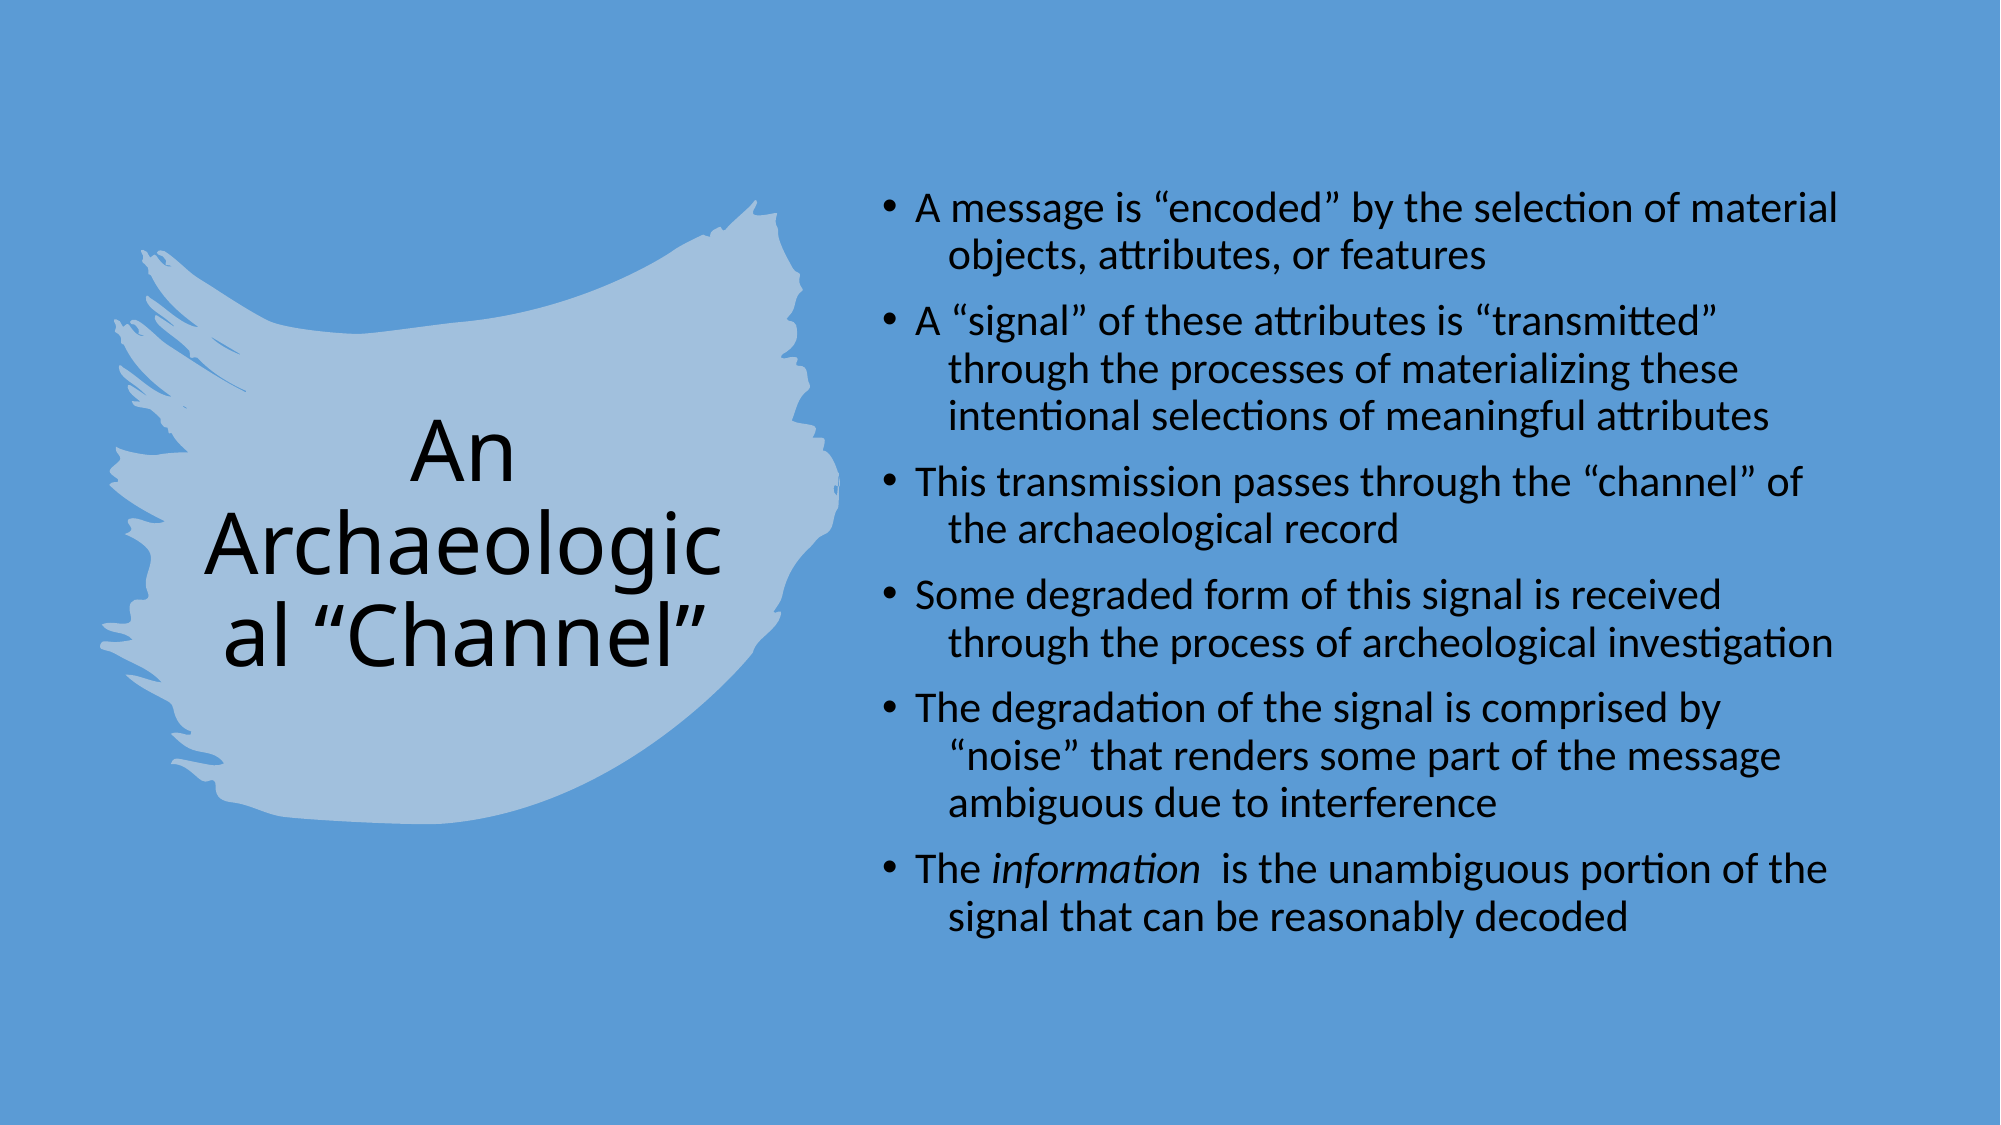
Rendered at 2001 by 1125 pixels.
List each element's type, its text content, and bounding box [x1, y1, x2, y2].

title An Archaeological “Channel” [186, 342, 742, 751]
list A message is “encoded” by the selection of material objects, attributes, or features A “signal” of these attributes is “transmitted” through the processes of materializing these intentional selections of meaningful attributes This transmission passes through the “channel” of the archaeological record Some degraded form of this signal is received through the process of archeological investigation The degradation of the signal is comprised by “noise” that renders some part of the message ambiguous due to interference The information is the unambiguous portion of the signal that can be reasonably decoded [866, 158, 1863, 967]
text_box [0, 0, 2000, 1125]
